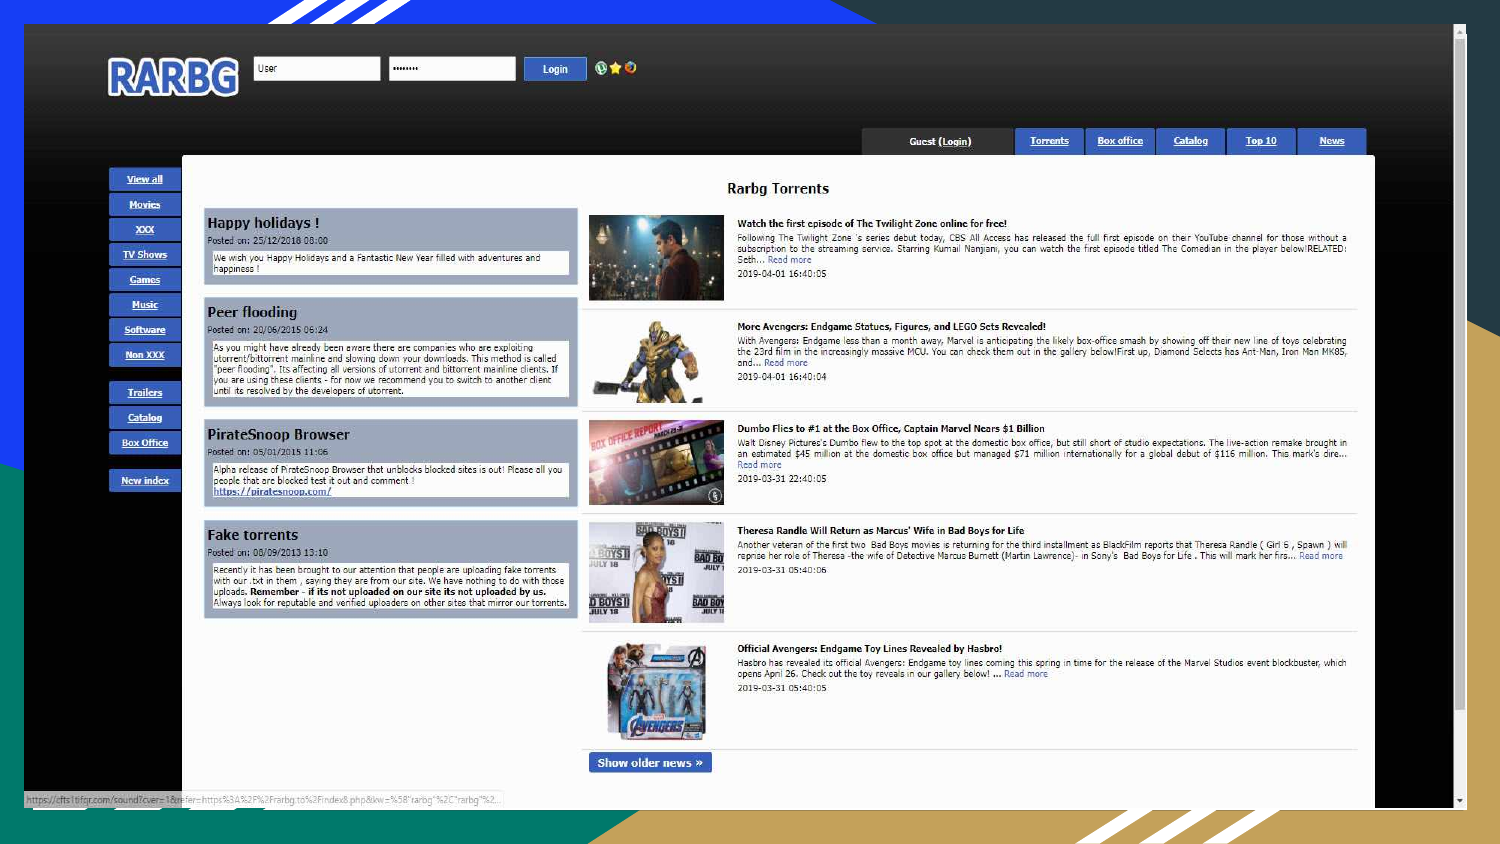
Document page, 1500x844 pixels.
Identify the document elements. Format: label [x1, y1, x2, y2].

picture [24, 24, 1466, 808]
